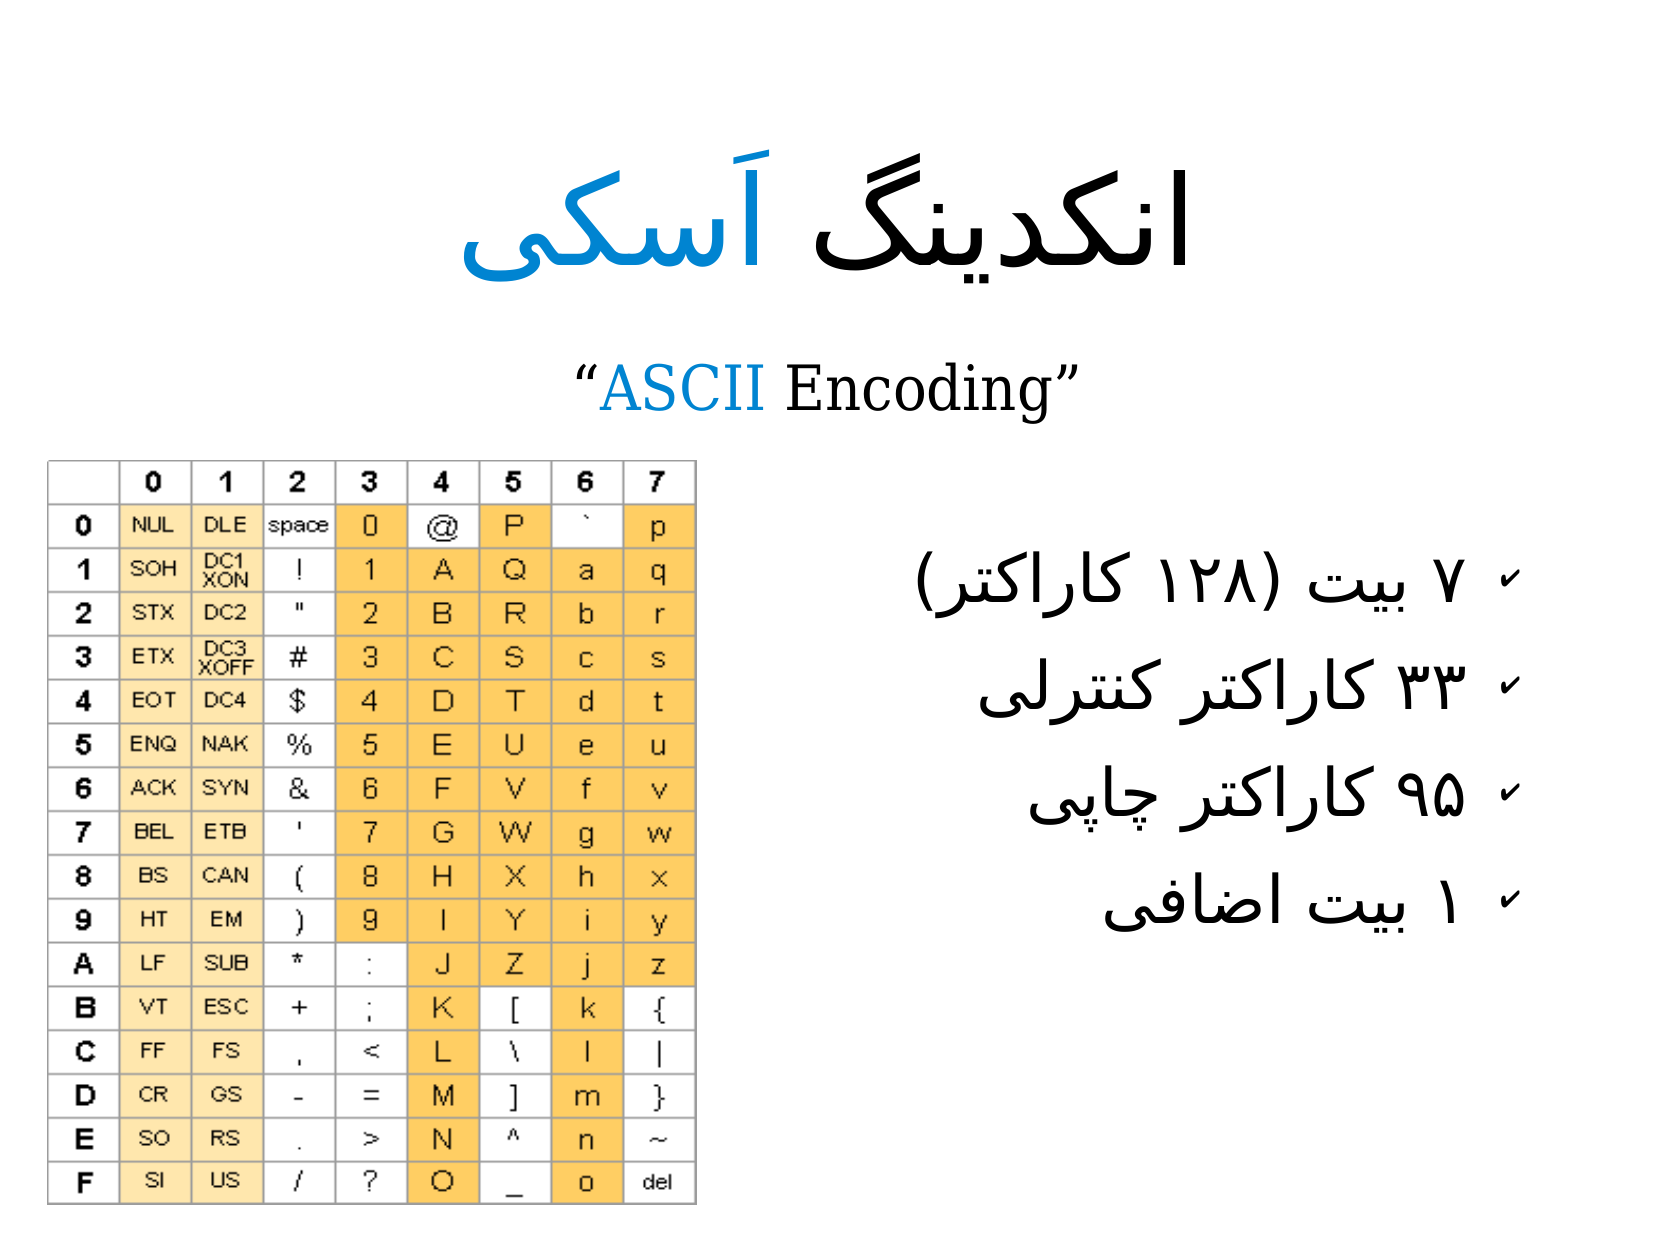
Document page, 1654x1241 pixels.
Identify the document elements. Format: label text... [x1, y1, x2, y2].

list ۷ بیت (۱۲۸ کاراکتر) ۳۳ کاراکتر کنترلی ۹۵ کاراکتر چاپی ۱ بیت اضافی [697, 540, 1538, 995]
text_box انکدینگ اَسکی “ASCII Encoding” [82, 49, 1571, 526]
picture [47, 460, 697, 1205]
